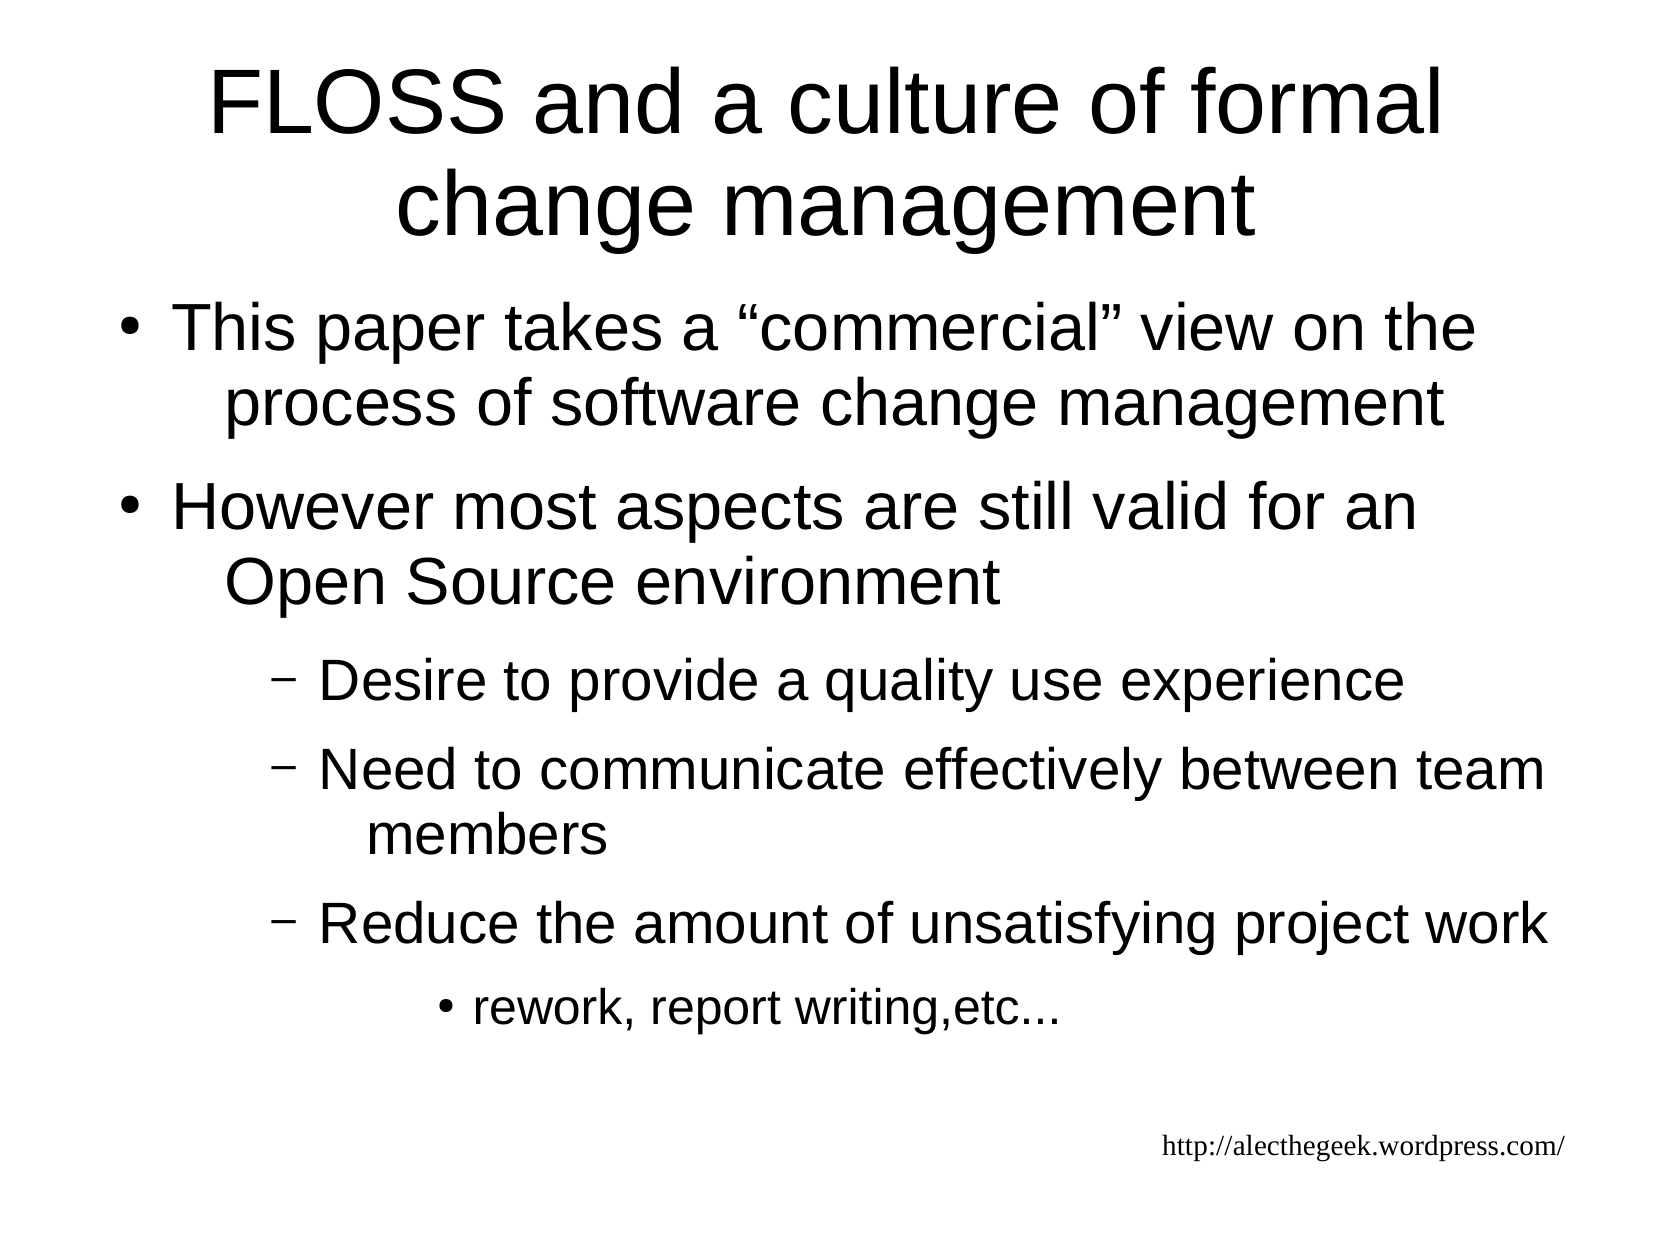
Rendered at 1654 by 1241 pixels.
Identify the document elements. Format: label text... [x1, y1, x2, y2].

list This paper takes a “commercial” view on the process of software change management However most aspects are still valid for an Open Source environment Desire to provide a quality use experience Need to communicate effectively between team members Reduce the amount of unsatisfying project work rework, report writing,etc... [82, 290, 1571, 1109]
title FLOSS and a culture of formal change management [82, 49, 1571, 257]
